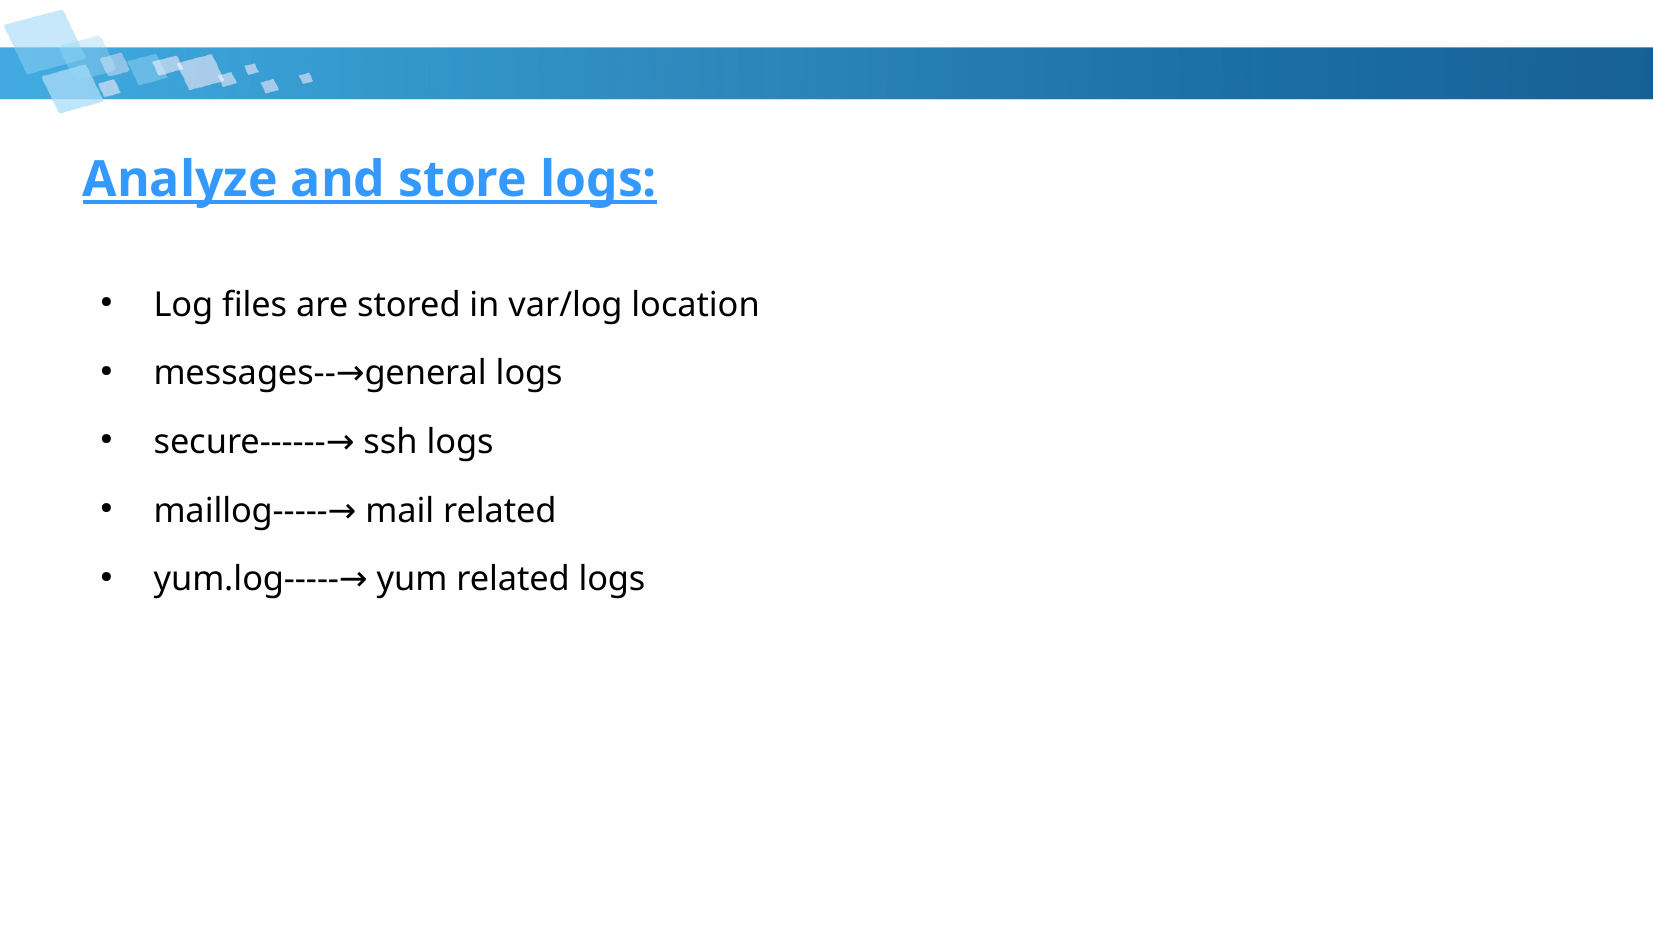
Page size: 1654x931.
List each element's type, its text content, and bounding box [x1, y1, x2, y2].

list Log files are stored in var/log location messages--→general logs secure------→ ssh logs maillog-----→ mail related yum.log-----→ yum related logs [82, 279, 1571, 820]
picture [0, 0, 1653, 929]
title Analyze and store logs: [82, 99, 1571, 255]
